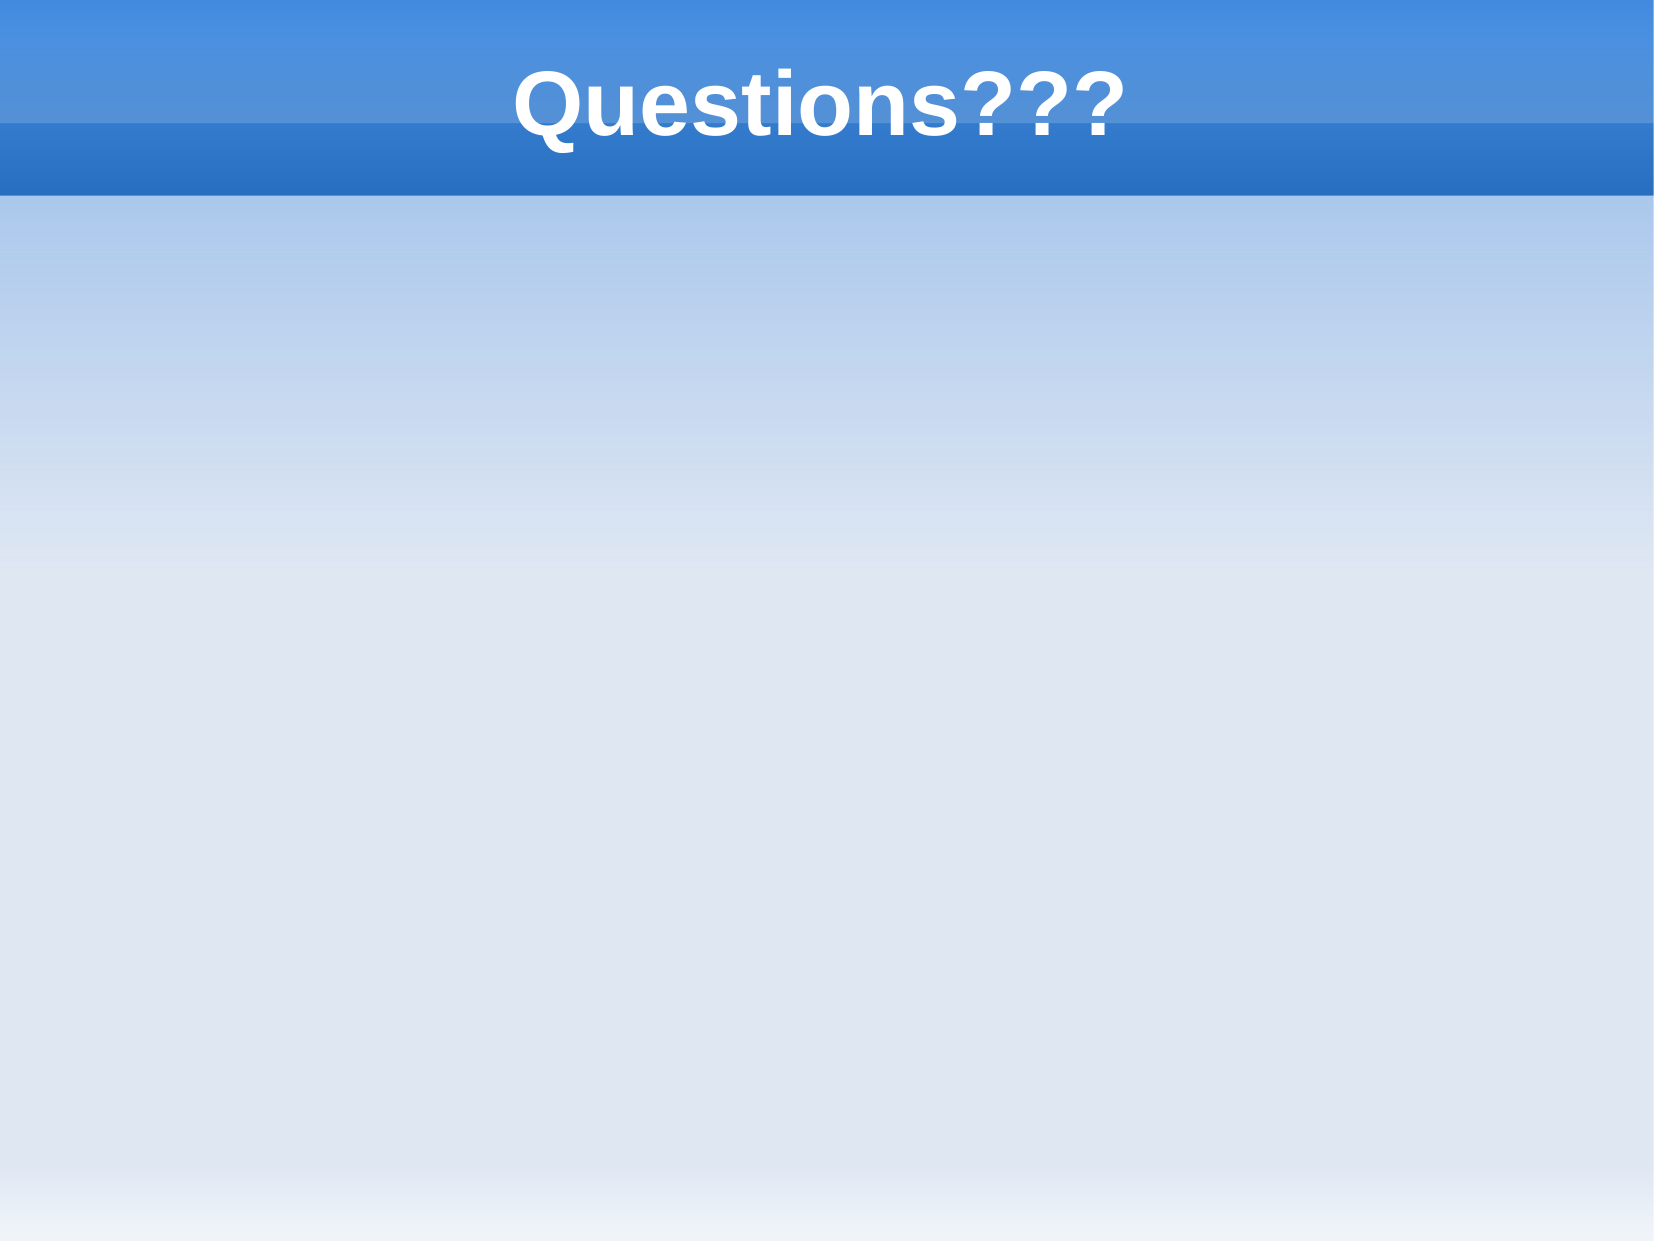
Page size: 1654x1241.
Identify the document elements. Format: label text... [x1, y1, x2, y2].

title Questions??? [76, 0, 1565, 208]
picture [0, 0, 1654, 1241]
